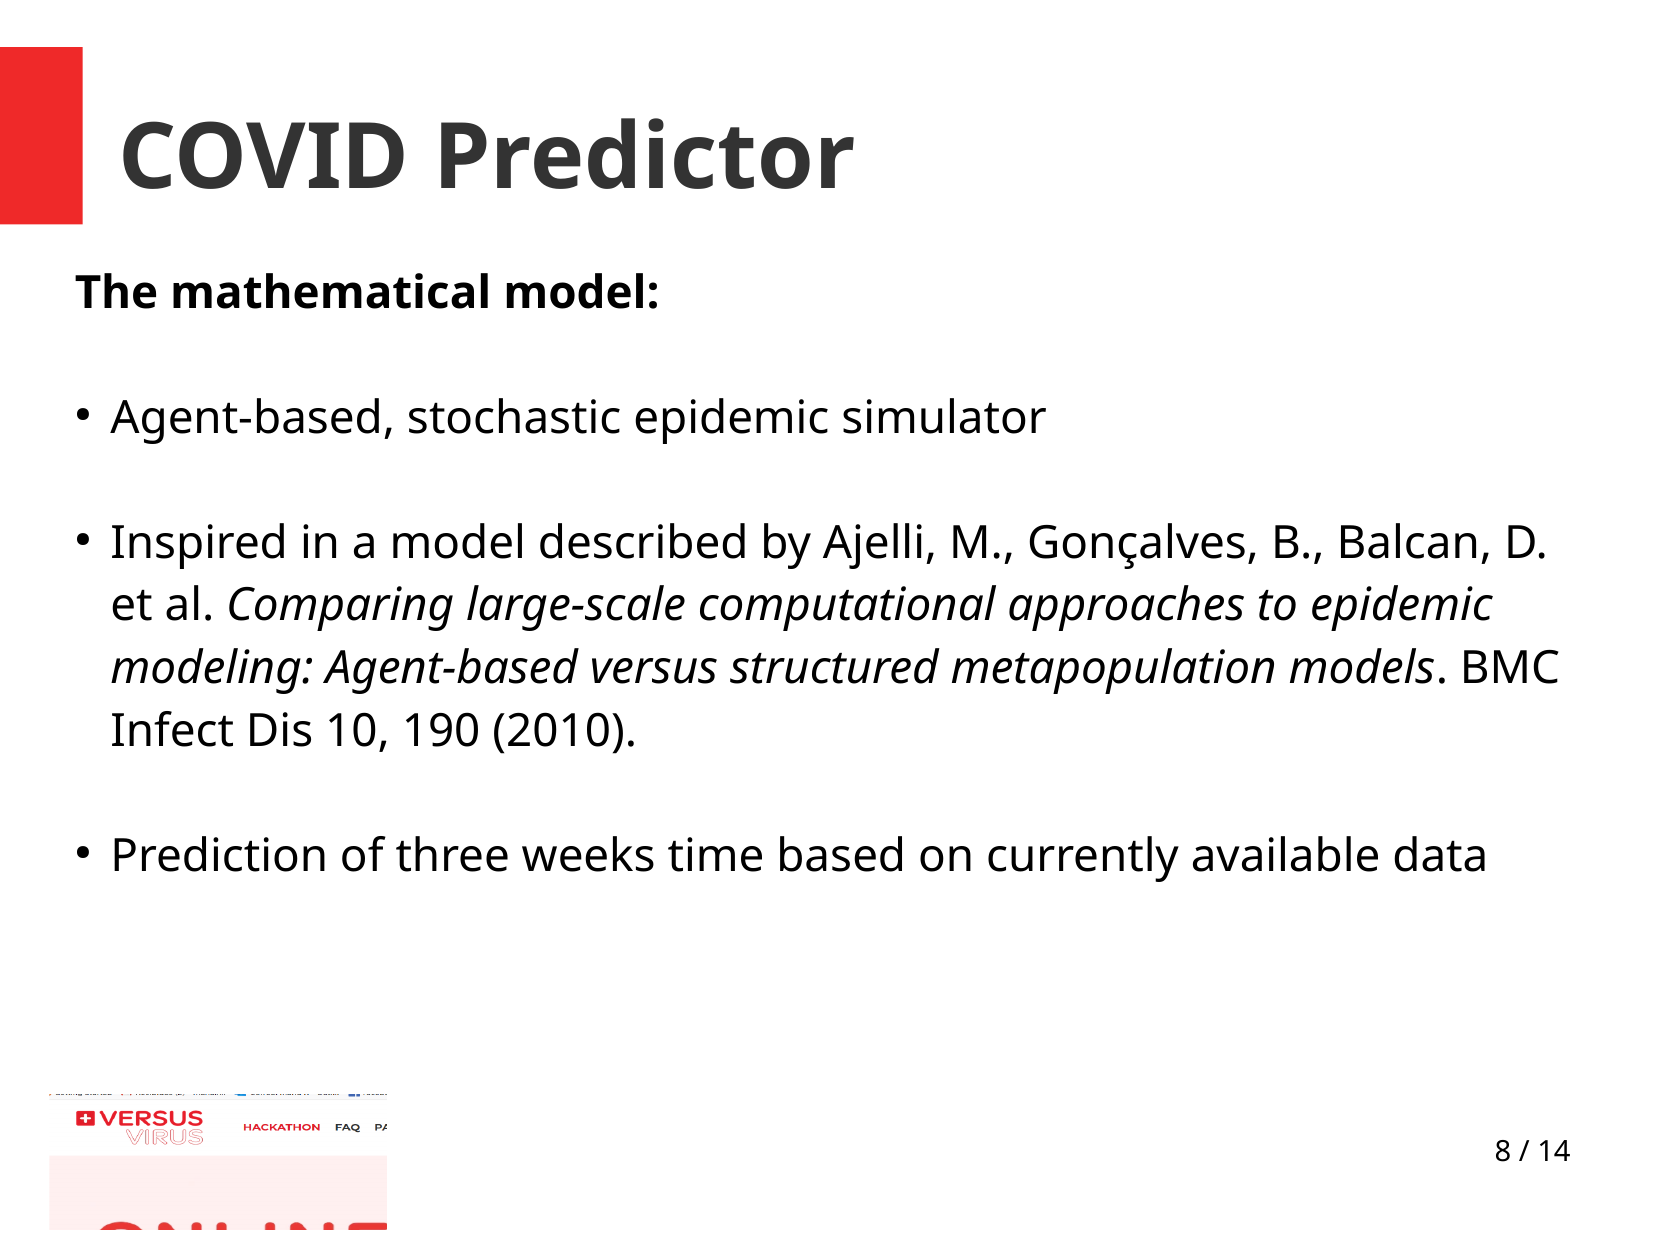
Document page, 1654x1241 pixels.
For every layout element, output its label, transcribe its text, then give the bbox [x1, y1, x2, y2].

text_box The mathematical model: Agent-based, stochastic epidemic simulator Inspired in a model described by Ajelli, M., Gonçalves, B., Balcan, D. et al. Comparing large-scale computational approaches to epidemic modeling: Agent-based versus structured metapopulation models. BMC Infect Dis 10, 190 (2010). Prediction of three weeks time based on currently available data [60, 251, 1581, 893]
title COVID Predictor [118, 49, 1571, 251]
picture [49, 1094, 387, 1230]
